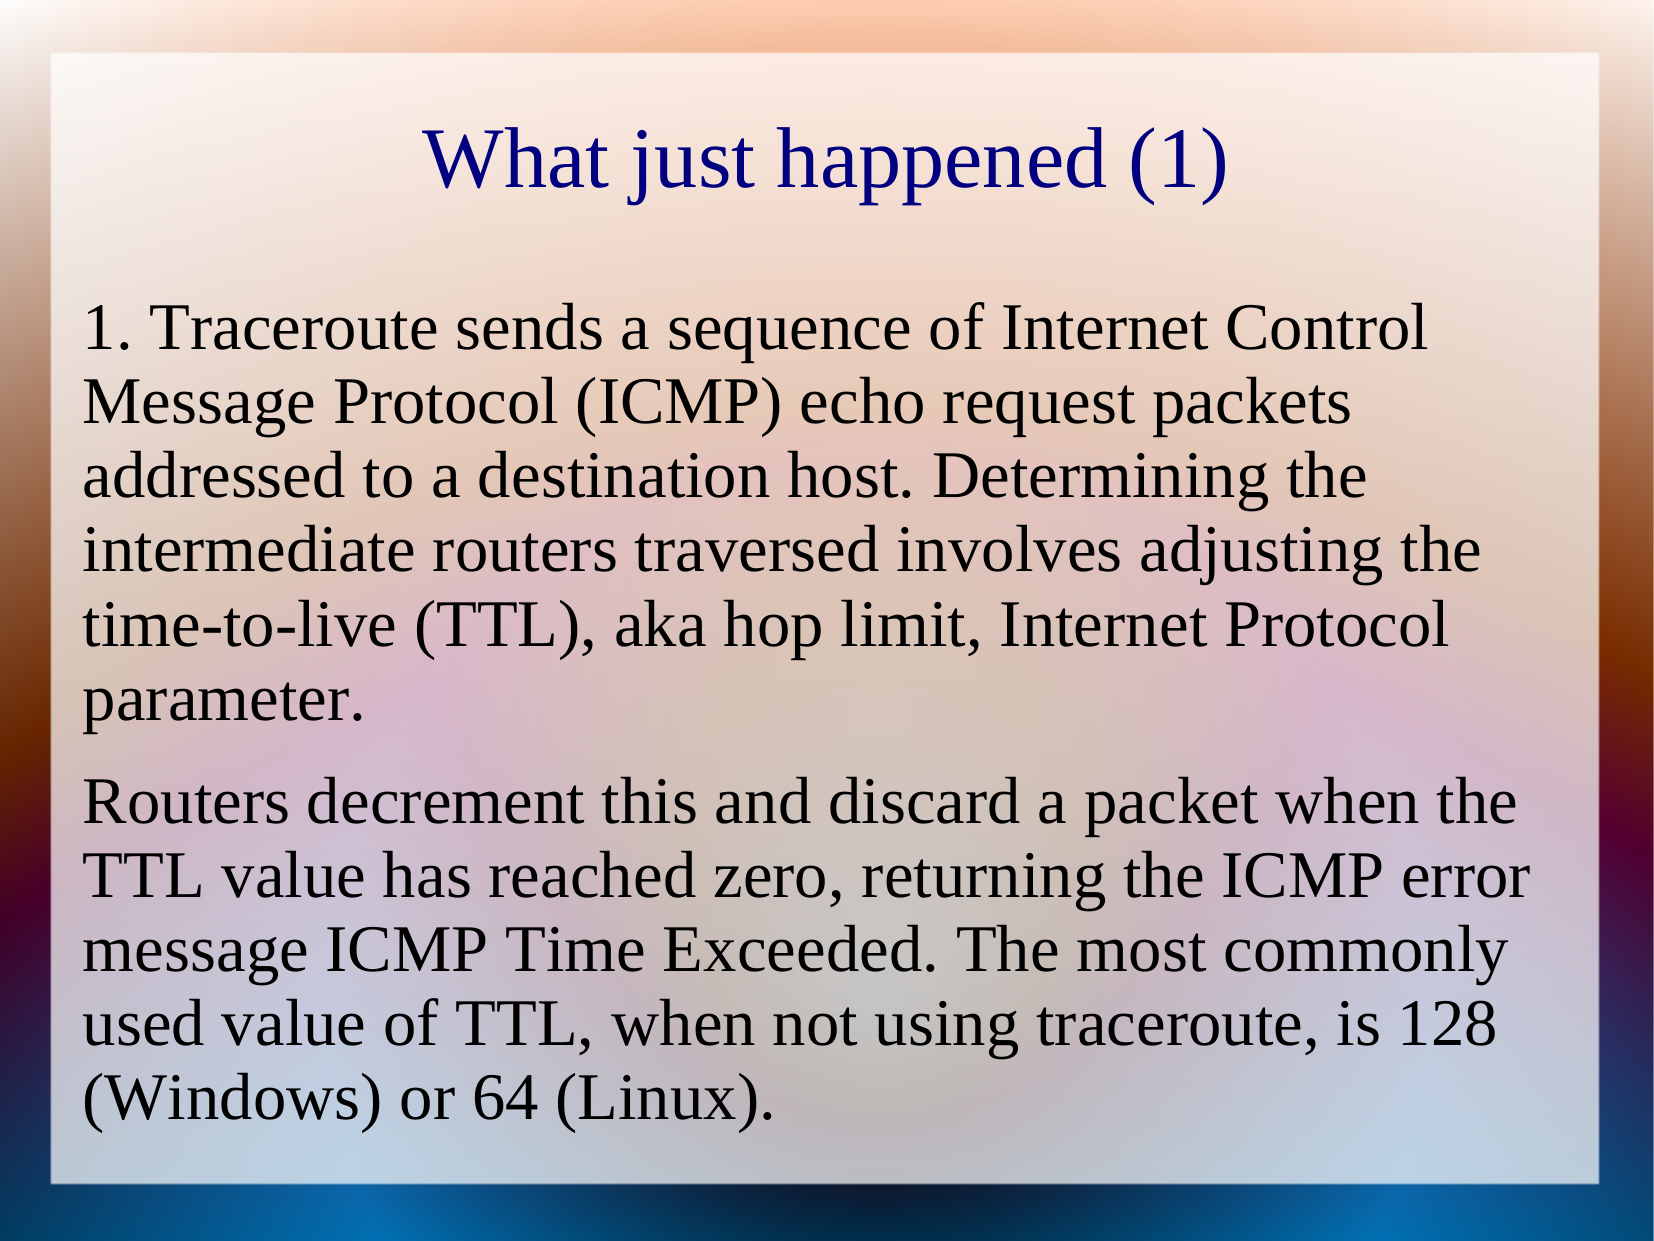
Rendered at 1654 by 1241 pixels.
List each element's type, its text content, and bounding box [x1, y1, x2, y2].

picture [0, 0, 1654, 1241]
title What just happened (1) [82, 55, 1571, 263]
list 1. Traceroute sends a sequence of Internet Control Message Protocol (ICMP) echo request packets addressed to a destination host. Determining the intermediate routers traversed involves adjusting the time-to-live (TTL), aka hop limit, Internet Protocol parameter. Routers decrement this and discard a packet when the TTL value has reached zero, returning the ICMP error message ICMP Time Exceeded. The most commonly used value of TTL, when not using traceroute, is 128 (Windows) or 64 (Linux). [82, 290, 1571, 1135]
